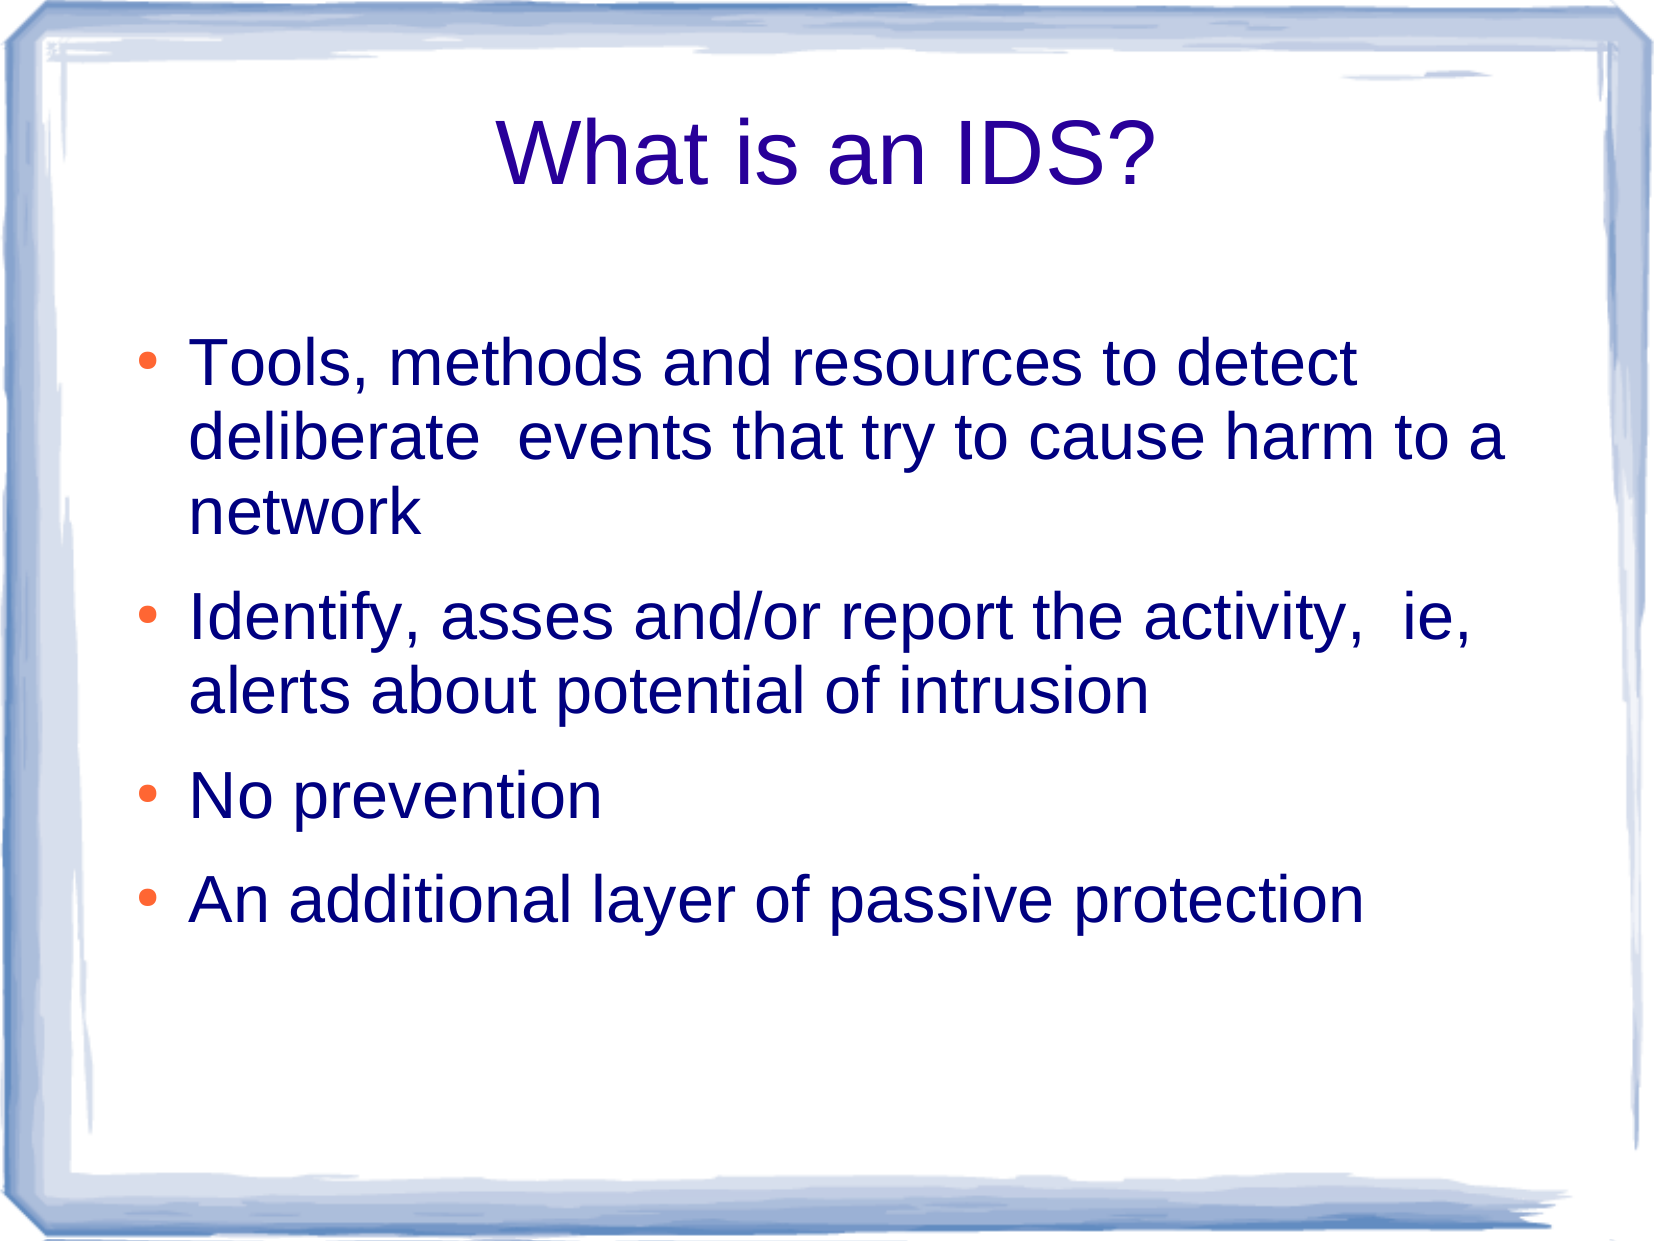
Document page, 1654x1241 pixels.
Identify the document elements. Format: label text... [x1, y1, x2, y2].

list Tools, methods and resources to detect deliberate events that try to cause harm to a network Identify, asses and/or report the activity, ie, alerts about potential of intrusion No prevention An additional layer of passive protection [118, 324, 1571, 1129]
picture [0, 0, 1654, 1241]
title What is an IDS? [82, 56, 1571, 250]
